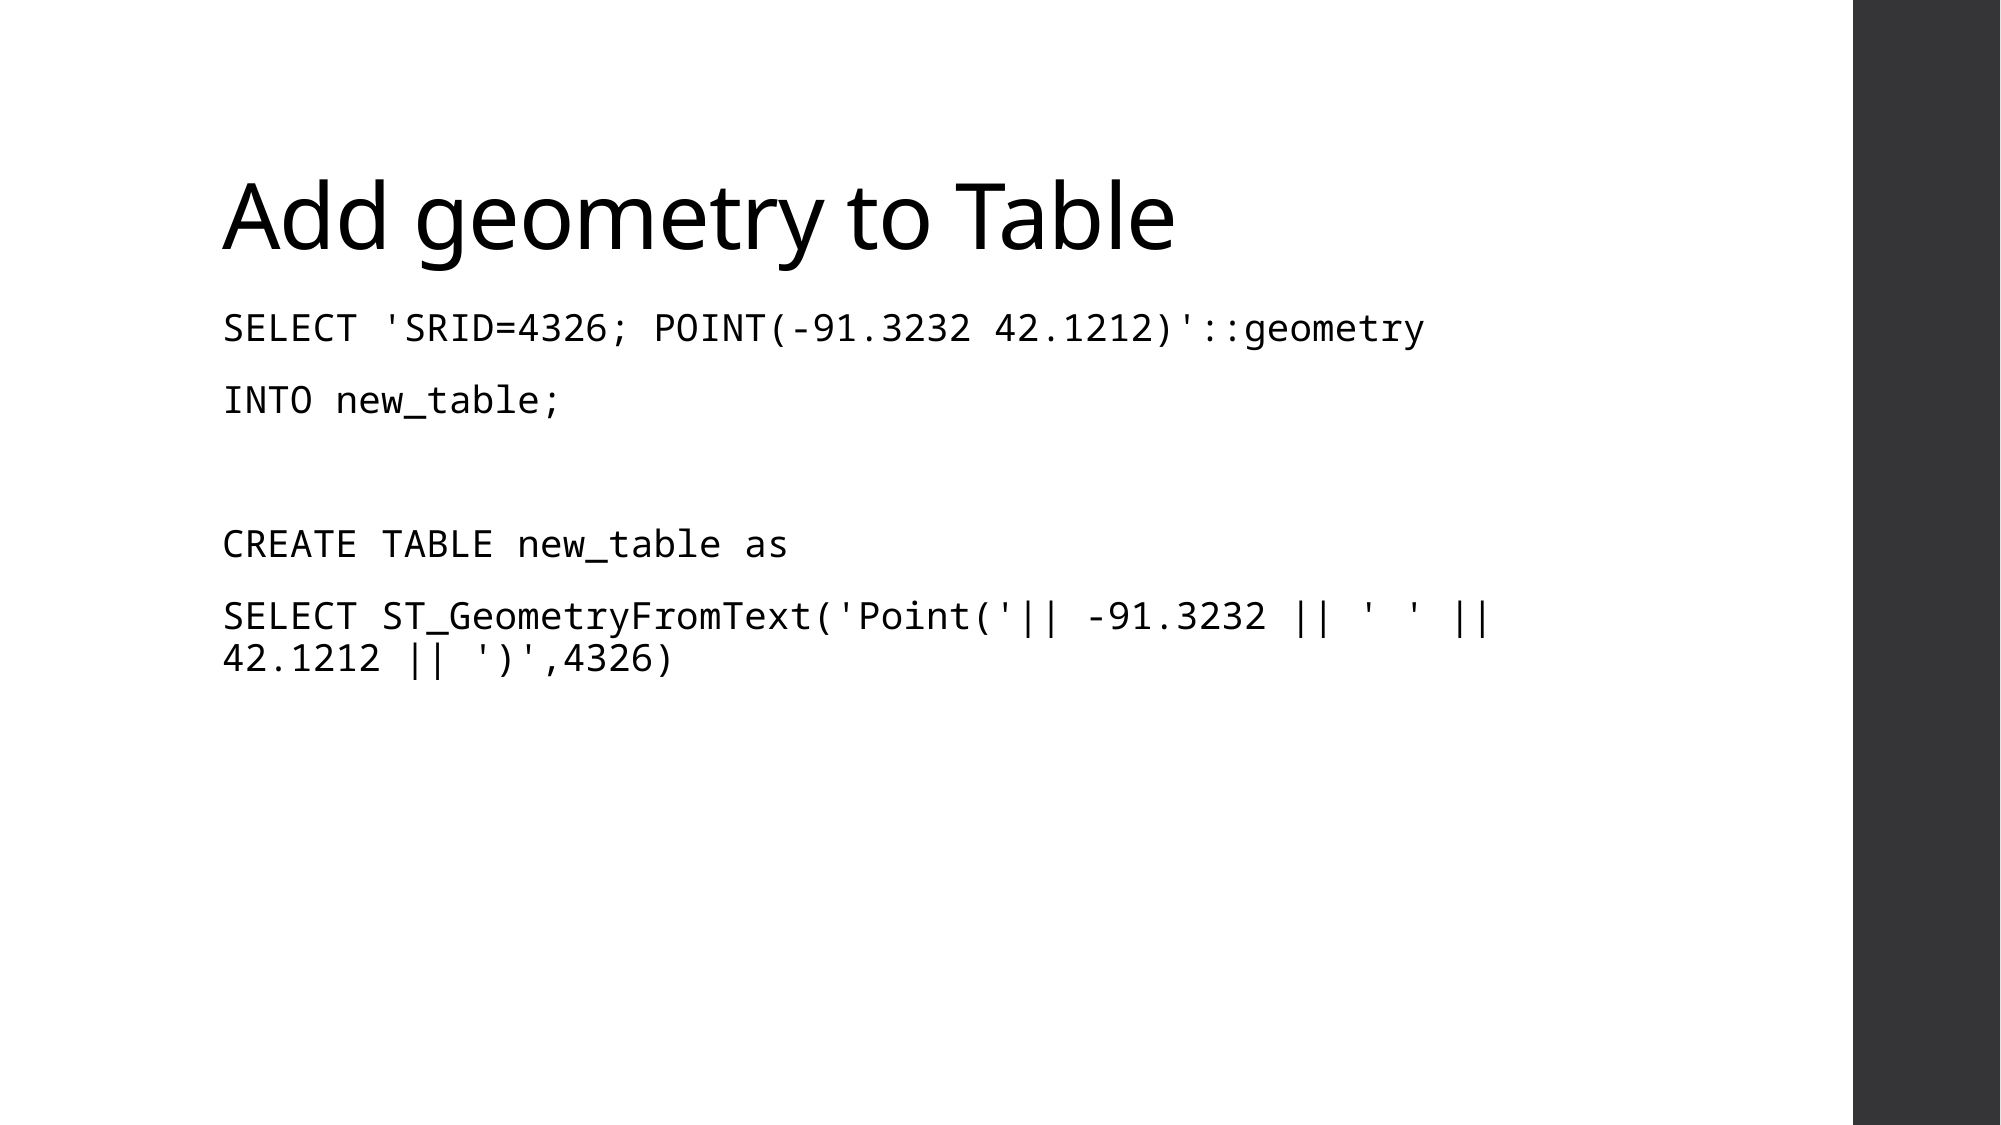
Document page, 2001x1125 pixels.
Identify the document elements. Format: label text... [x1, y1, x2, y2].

list SELECT 'SRID=4326; POINT(-91.3232 42.1212)'::geometry INTO new_table; CREATE TABLE new_table as SELECT ST_GeometryFromText('Point('|| -91.3232 || ' ' || 42.1212 || ')',4326) [206, 299, 1617, 1014]
title Add geometry to Table [206, 60, 1797, 278]
